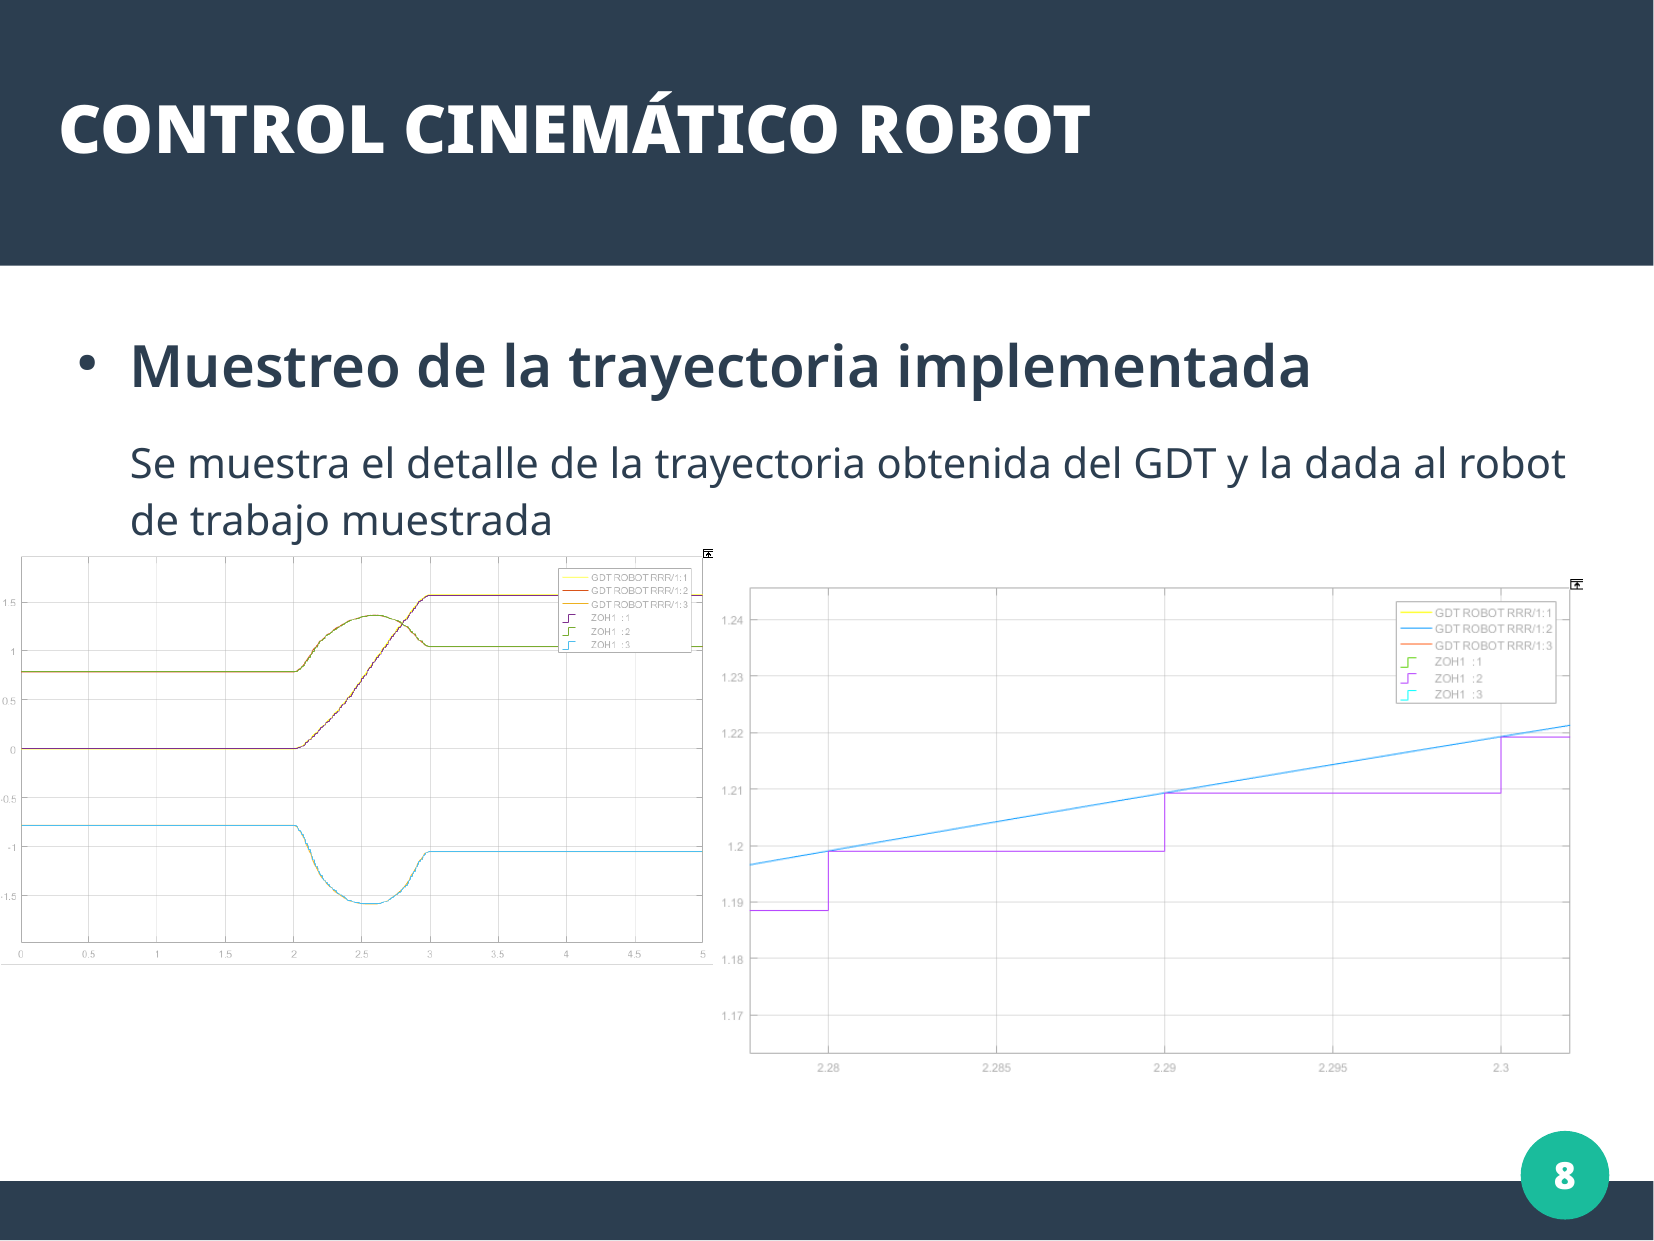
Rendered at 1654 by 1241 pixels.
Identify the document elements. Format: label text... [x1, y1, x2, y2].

title CONTROL CINEMÁTICO ROBOT [59, 49, 1595, 207]
picture [1, 549, 713, 965]
list Muestreo de la trayectoria implementada Se muestra el detalle de la trayectoria obtenida del GDT y la dada al robot de trabajo muestrada [59, 324, 1595, 1152]
picture [720, 579, 1583, 1075]
